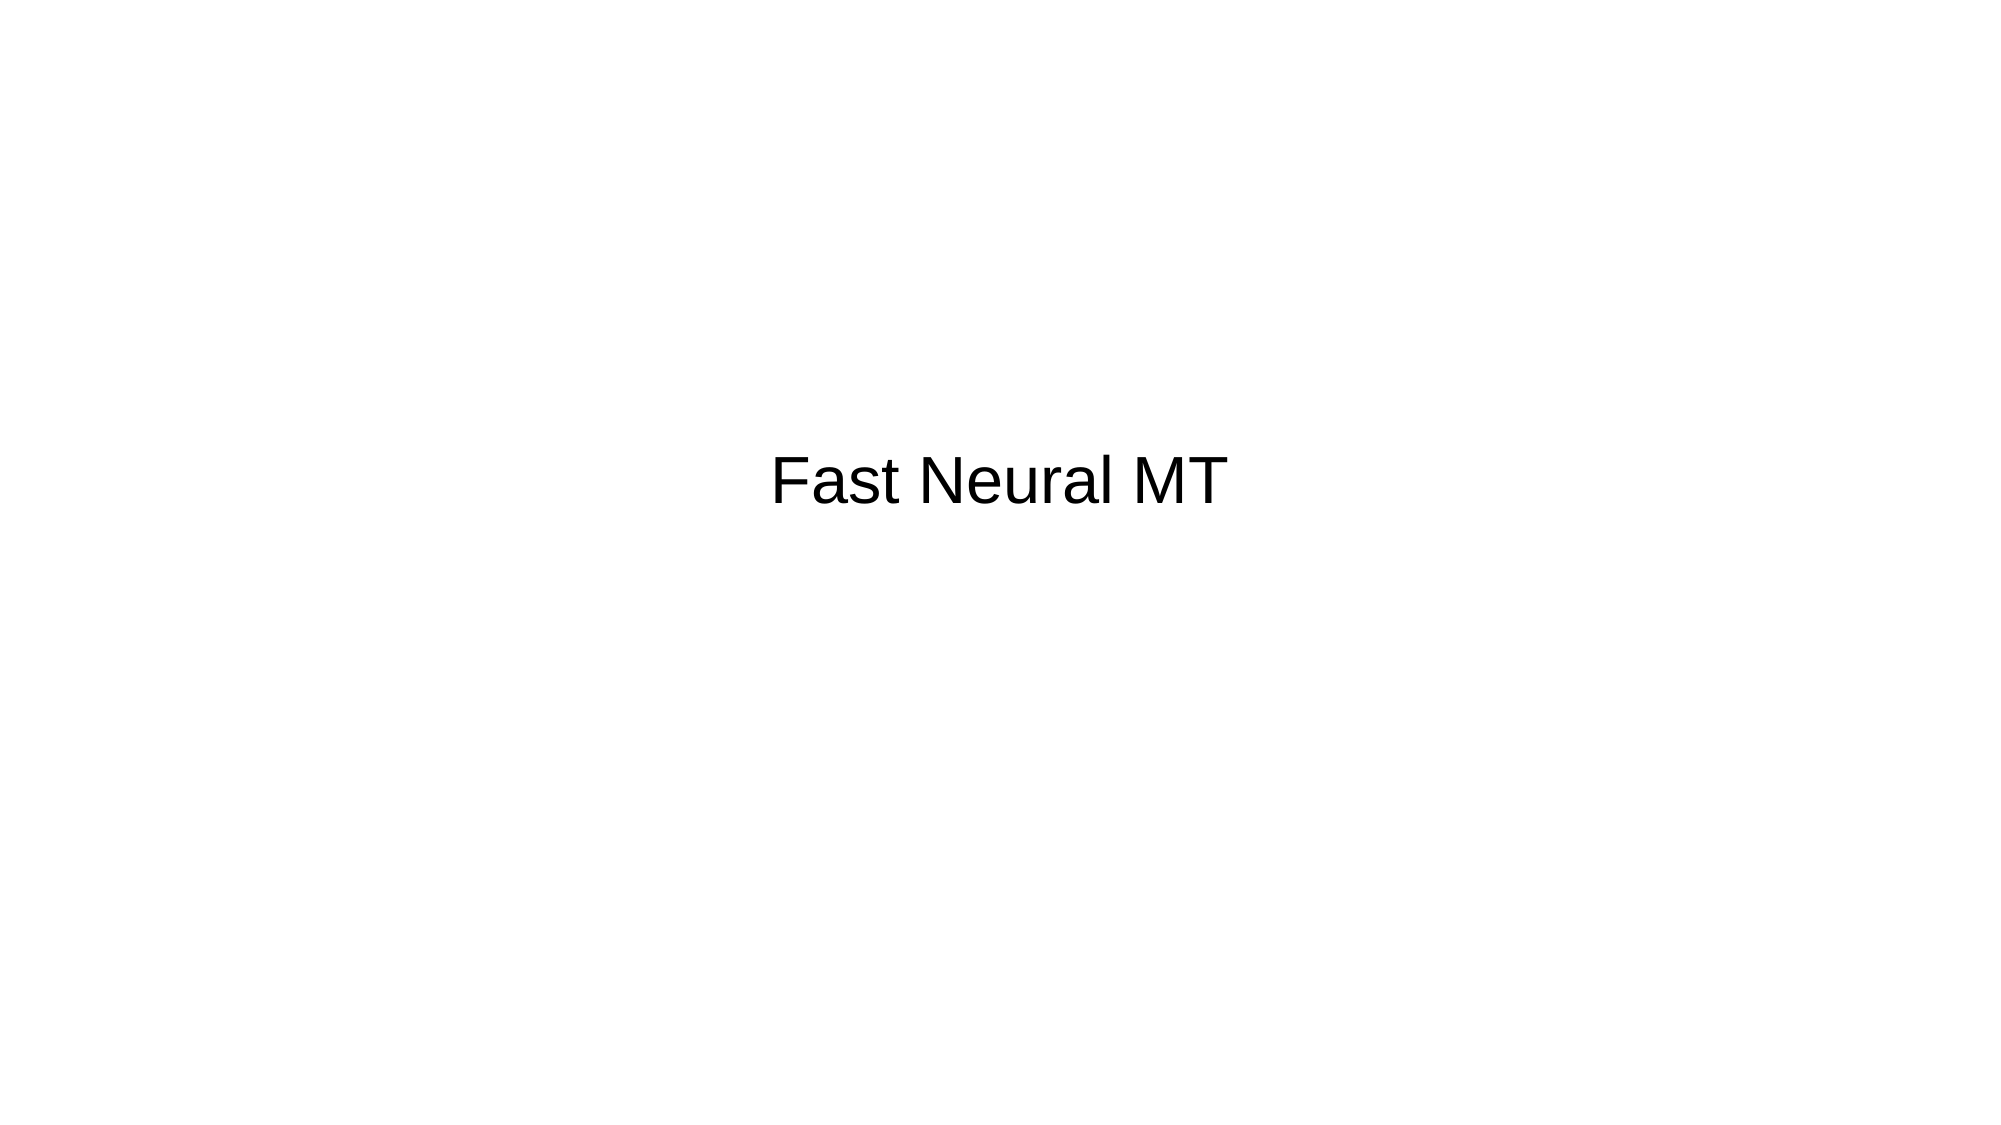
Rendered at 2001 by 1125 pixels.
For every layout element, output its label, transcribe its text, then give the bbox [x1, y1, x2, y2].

subtitle Fast Neural MT [99, 44, 1900, 916]
